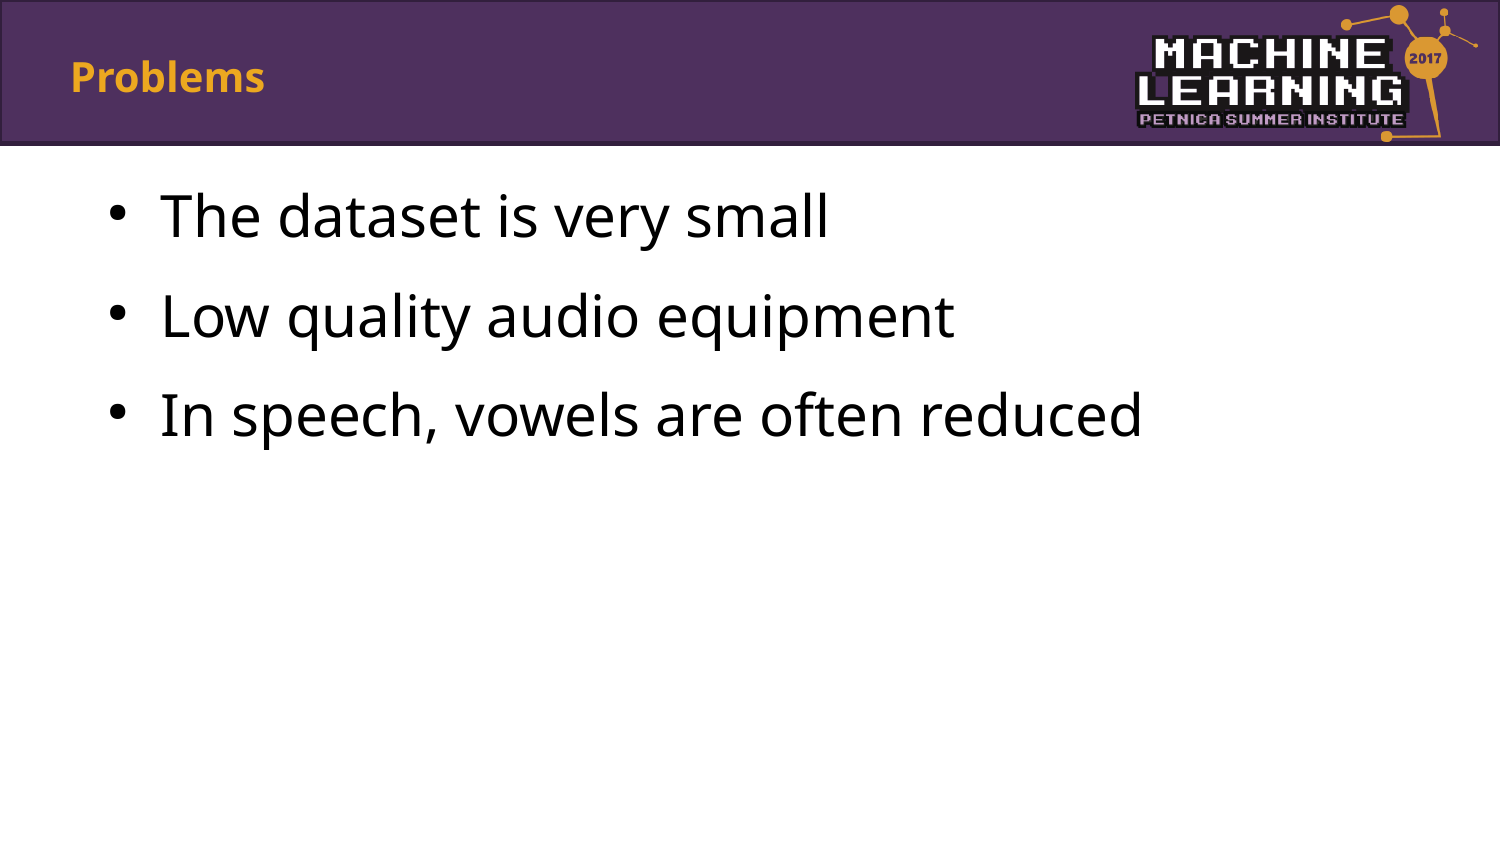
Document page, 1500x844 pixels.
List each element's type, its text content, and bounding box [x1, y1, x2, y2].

picture [1125, 5, 1488, 142]
text_box Problems [54, 43, 1000, 109]
list The dataset is very small Low quality audio equipment In speech, vowels are often reduced [75, 171, 1425, 800]
